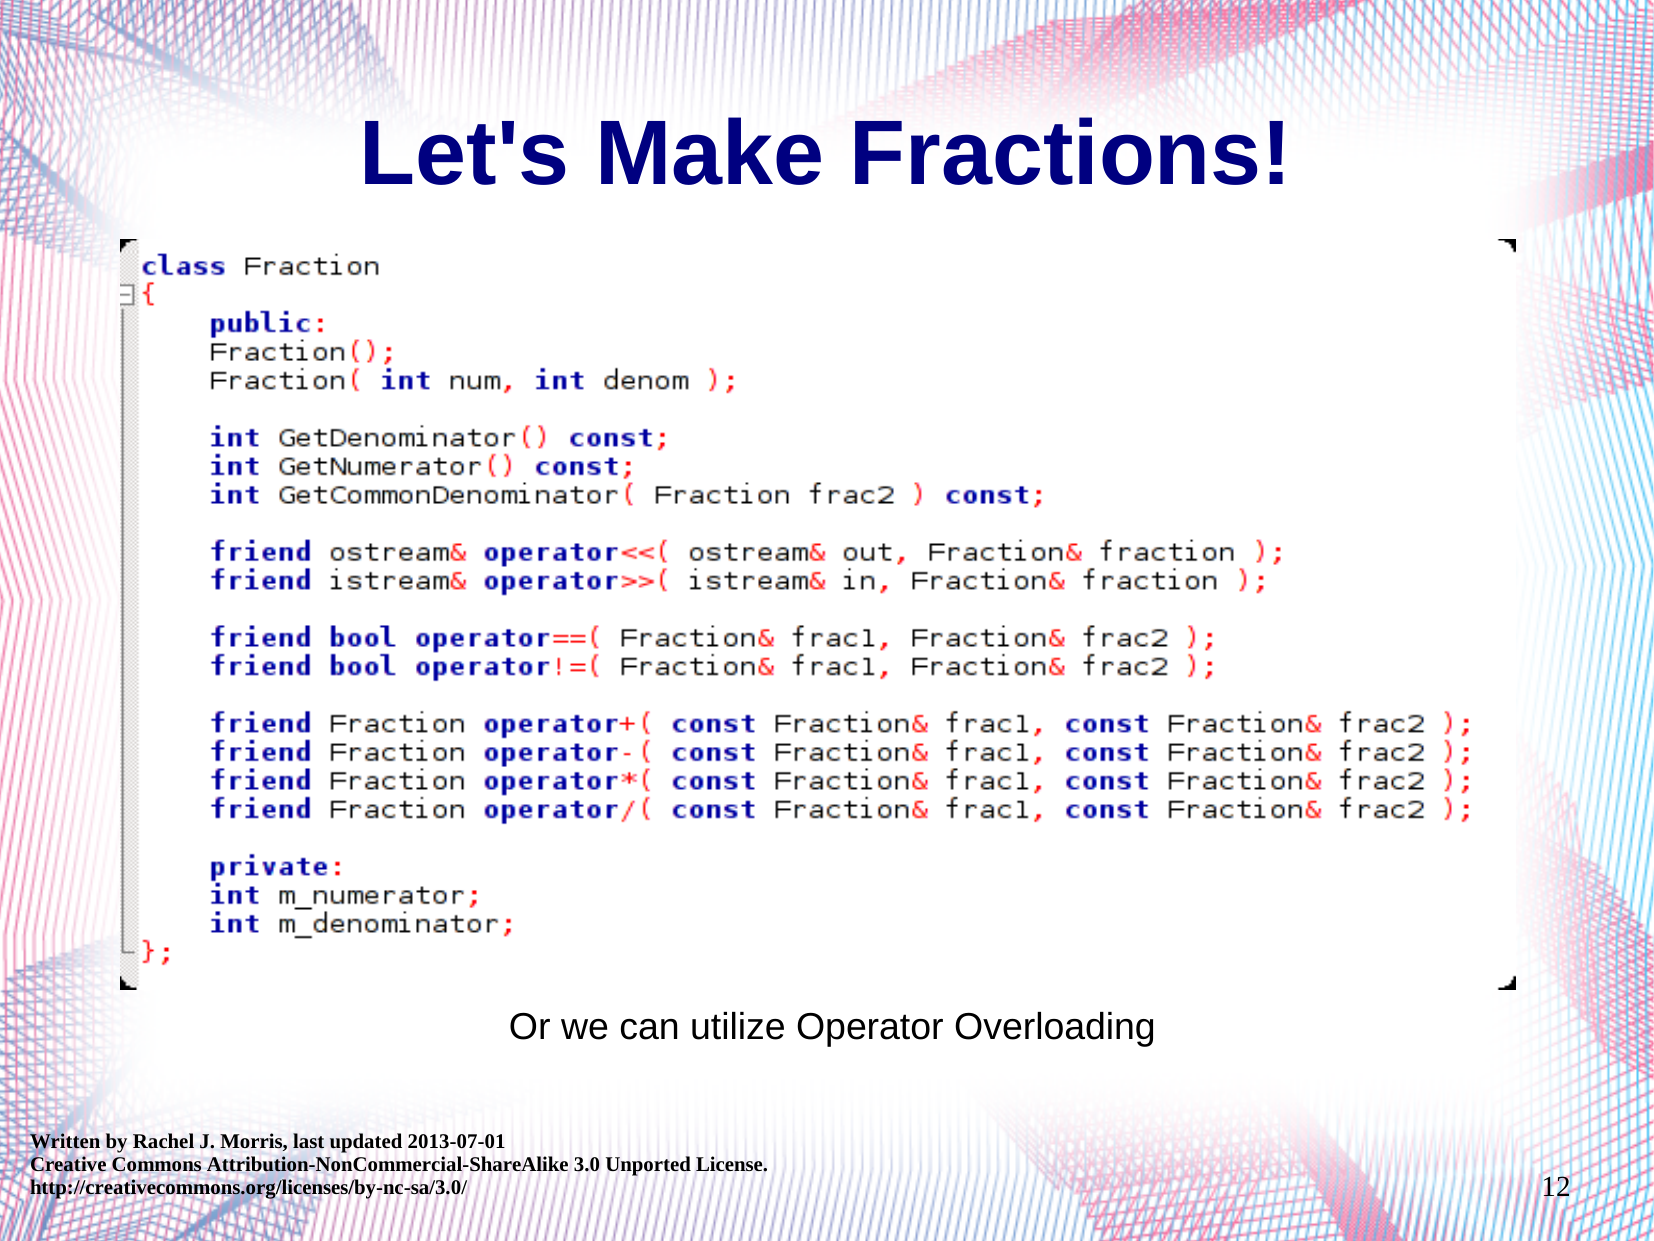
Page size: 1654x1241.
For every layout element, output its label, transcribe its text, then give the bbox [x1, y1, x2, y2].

text_box Or we can utilize Operator Overloading [120, 997, 1546, 1055]
picture [0, 0, 1654, 1241]
title Let's Make Fractions! [82, 49, 1571, 257]
